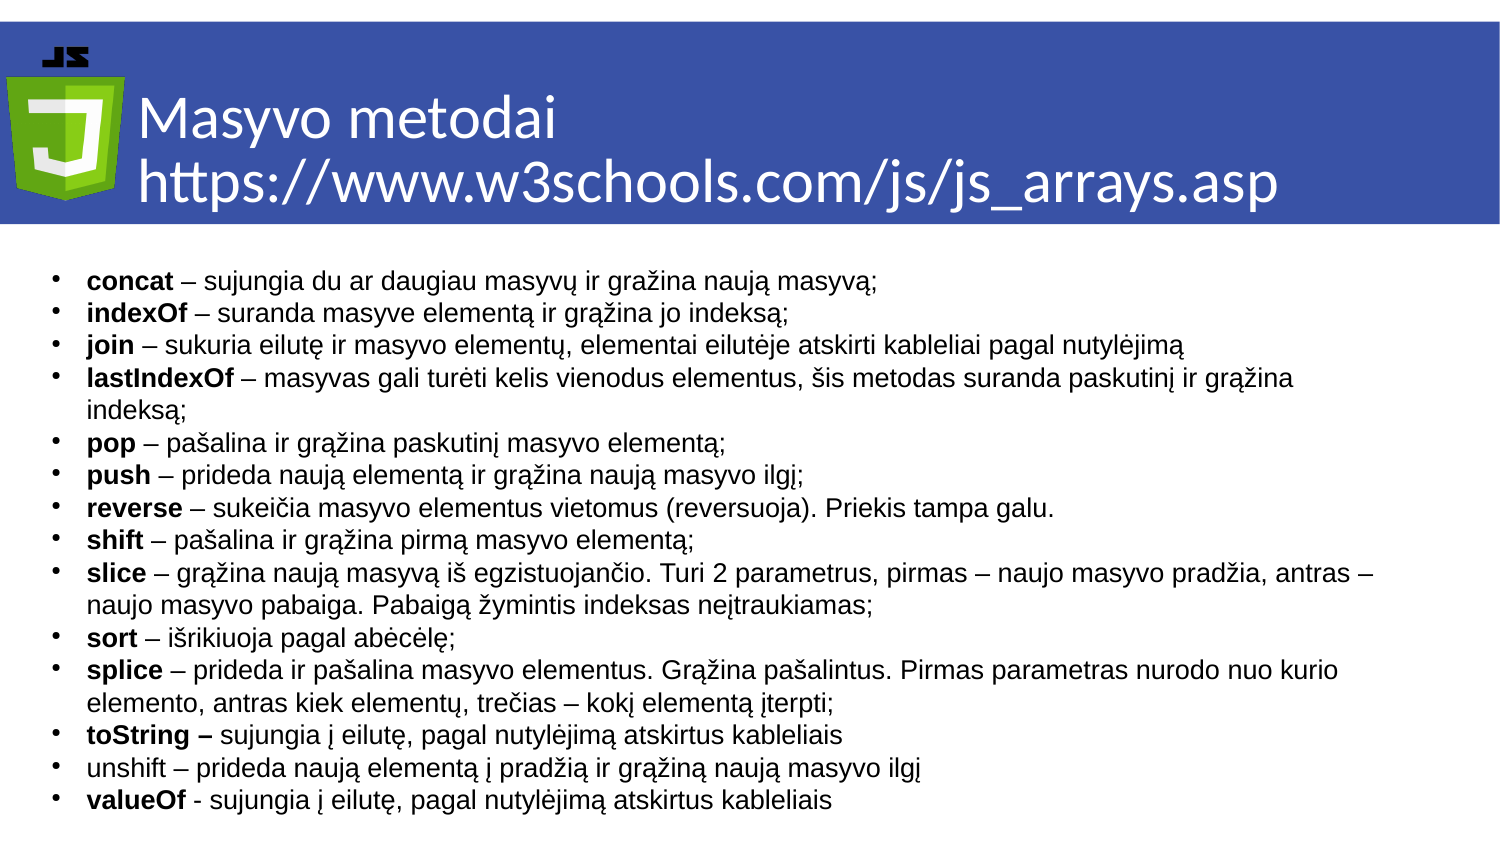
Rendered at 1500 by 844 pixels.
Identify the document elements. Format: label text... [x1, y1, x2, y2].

title Masyvo metodai https://www.w3schools.com/js/js_arrays.asp [125, 72, 1500, 167]
text_box concat – sujungia du ar daugiau masyvų ir gražina naują masyvą; indexOf – suranda masyve elementą ir grąžina jo indeksą; join – sukuria eilutę ir masyvo elementų, elementai eilutėje atskirti kableliai pagal nutylėjimą lastIndexOf – masyvas gali turėti kelis vienodus elementus, šis metodas suranda paskutinį ir grąžina indeksą; pop – pašalina ir grąžina paskutinį masyvo elementą; push – prideda naują elementą ir grąžina naują masyvo ilgį; reverse – sukeičia masyvo elementus vietomus (reversuoja). Priekis tampa galu. shift – pašalina ir grąžina pirmą masyvo elementą; slice – grąžina naują masyvą iš egzistuojančio. Turi 2 parametrus, pirmas – naujo masyvo pradžia, antras – naujo masyvo pabaiga. Pabaigą žymintis indeksas neįtraukiamas; sort – išrikiuoja pagal abėcėlę; splice – prideda ir pašalina masyvo elementus. Grąžina pašalintus. Pirmas parametras nurodo nuo kurio elemento, antras kiek elementų, trečias – kokį elementą įterpti; toString – sujungia į eilutę, pagal nutylėjimą atskirtus kableliais unshift – prideda naują elementą į pradžią ir grąžiną naują masyvo ilgį valueOf - sujungia į eilutę, pagal nutylėjimą atskirtus kableliais [36, 247, 1389, 789]
picture [5, 46, 125, 201]
